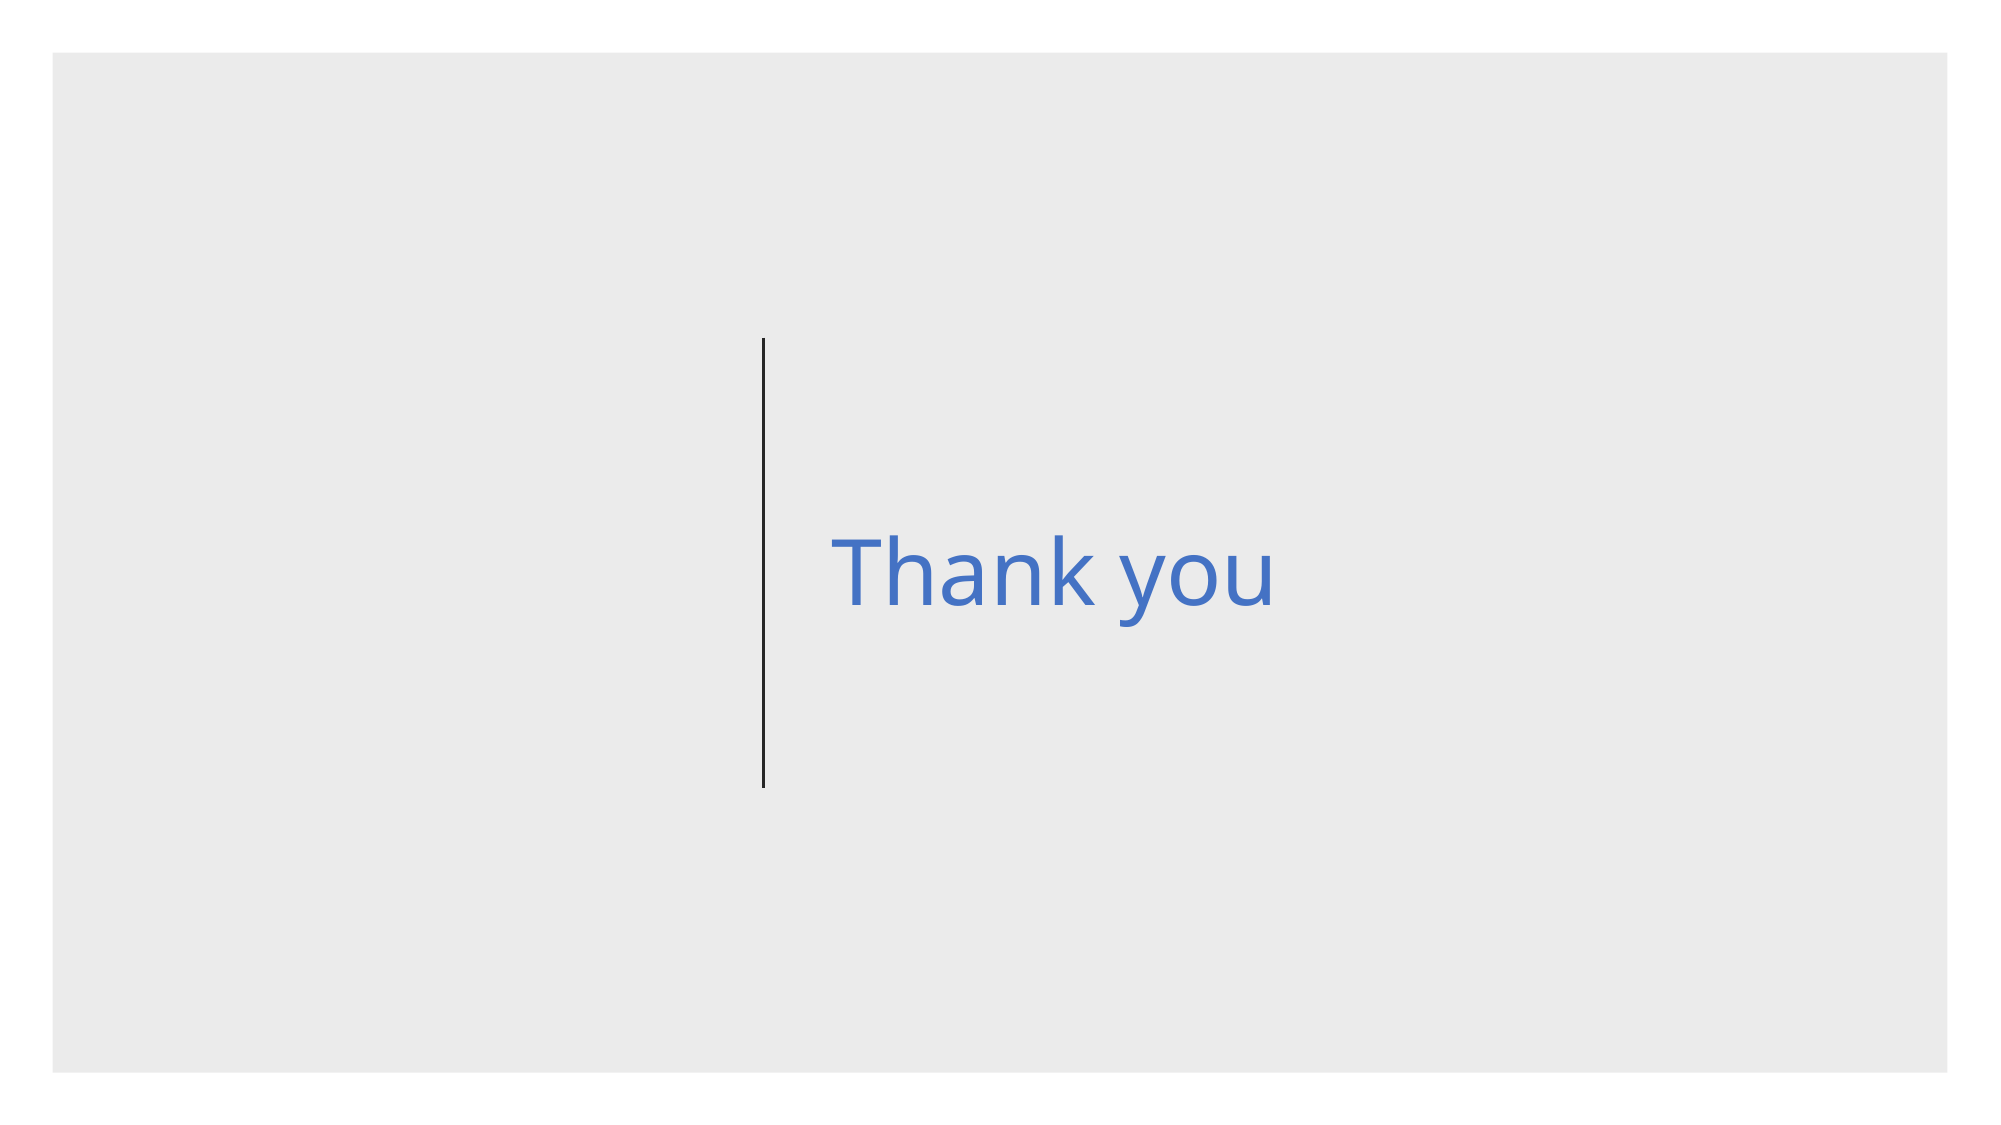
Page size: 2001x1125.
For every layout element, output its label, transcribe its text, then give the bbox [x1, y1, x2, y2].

title Thank you [816, 170, 1390, 980]
text_box [53, 53, 1947, 1073]
